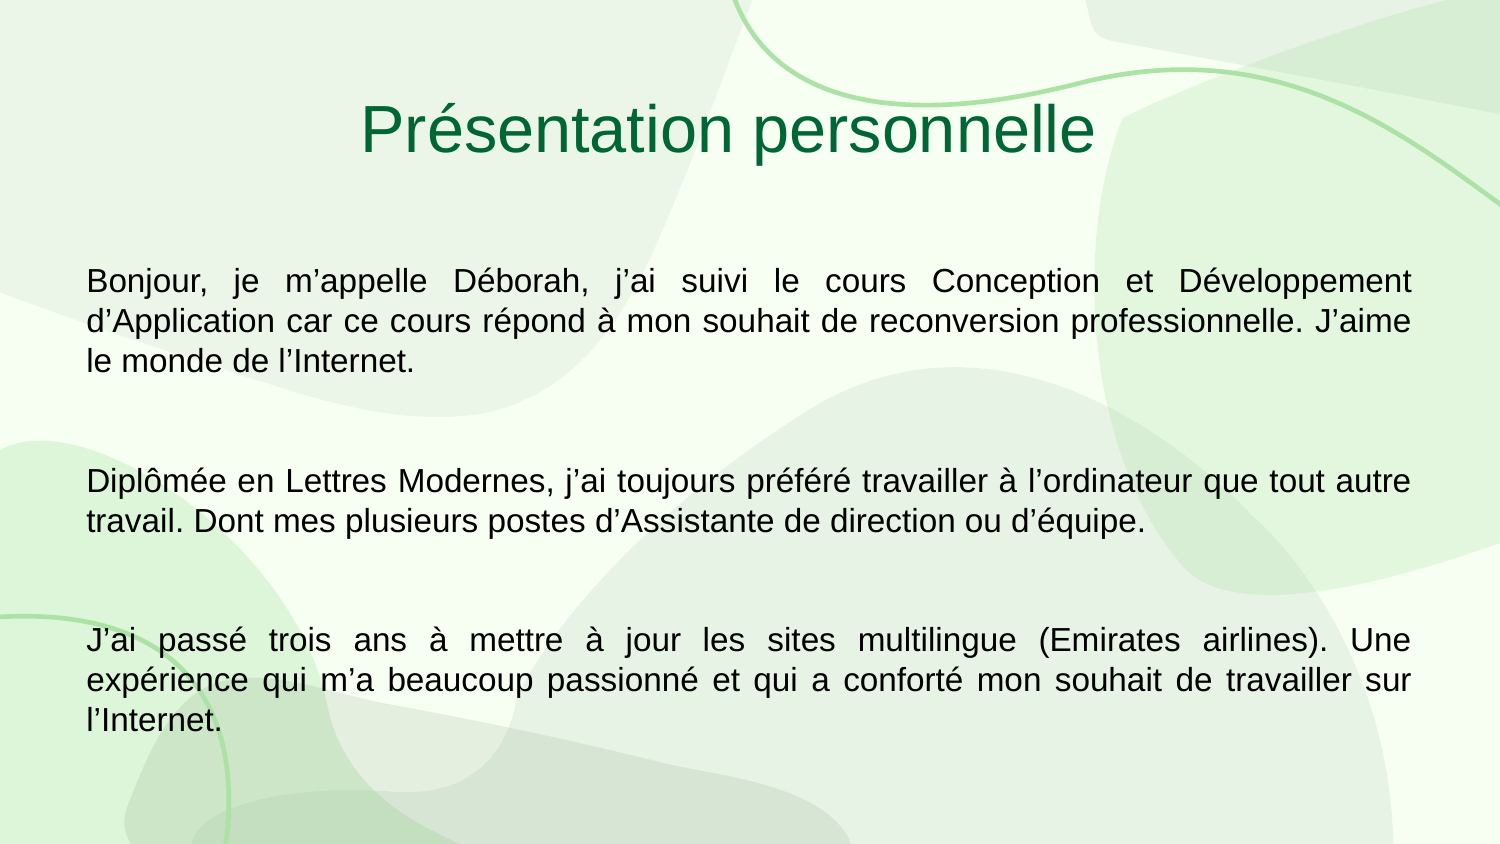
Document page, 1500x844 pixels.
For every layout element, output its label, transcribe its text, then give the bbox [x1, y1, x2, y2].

title Présentation personnelle [23, 78, 1434, 296]
text_box Bonjour, je m’appelle Déborah, j’ai suivi le cours Conception et Développement d’Application car ce cours répond à mon souhait de reconversion professionnelle. J’aime le monde de l’Internet. Diplômée en Lettres Modernes, j’ai toujours préféré travailler à l’ordinateur que tout autre travail. Dont mes plusieurs postes d’Assistante de direction ou d’équipe. J’ai passé trois ans à mettre à jour les sites multilingue (Emirates airlines). Une expérience qui m’a beaucoup passionné et qui a conforté mon souhait de travailler sur l’Internet. [71, 251, 1429, 844]
